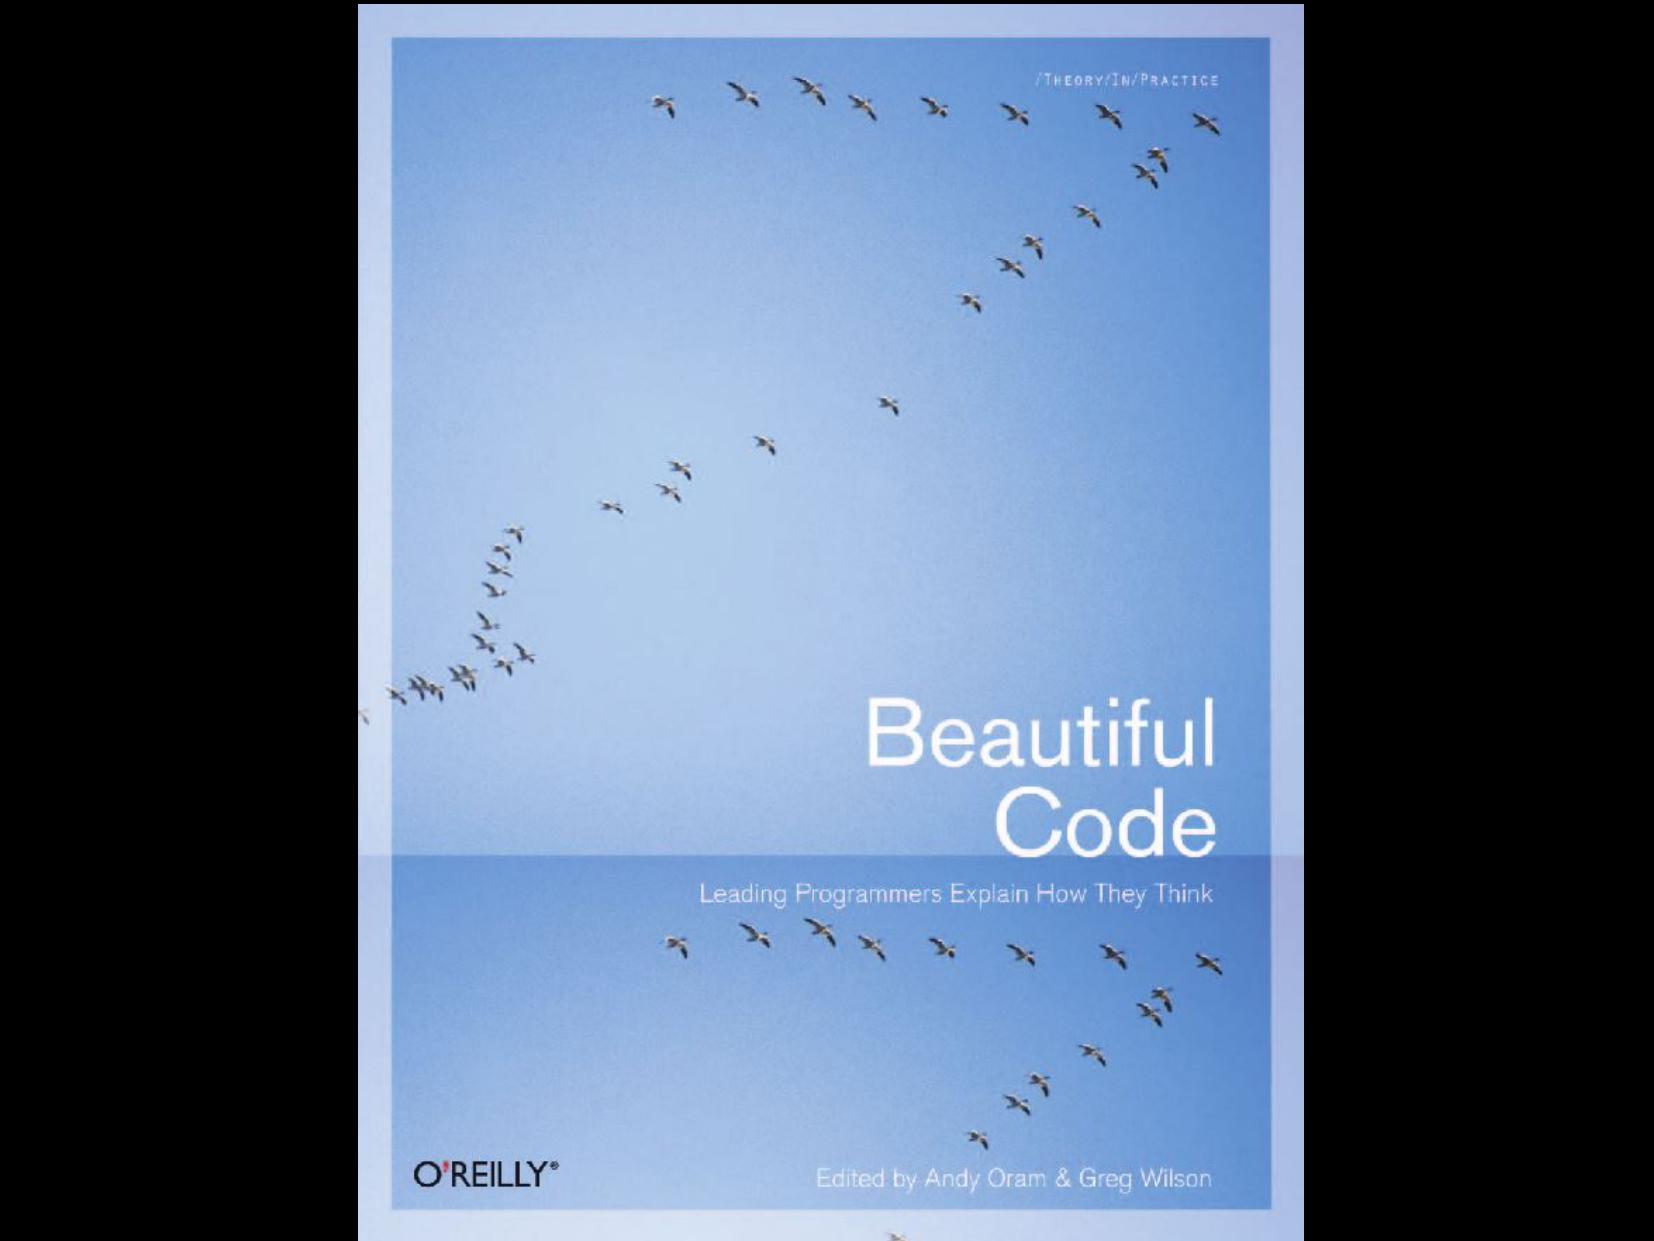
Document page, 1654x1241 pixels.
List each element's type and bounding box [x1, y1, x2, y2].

text_box [0, 0, 1654, 1241]
picture [358, 4, 1304, 1241]
